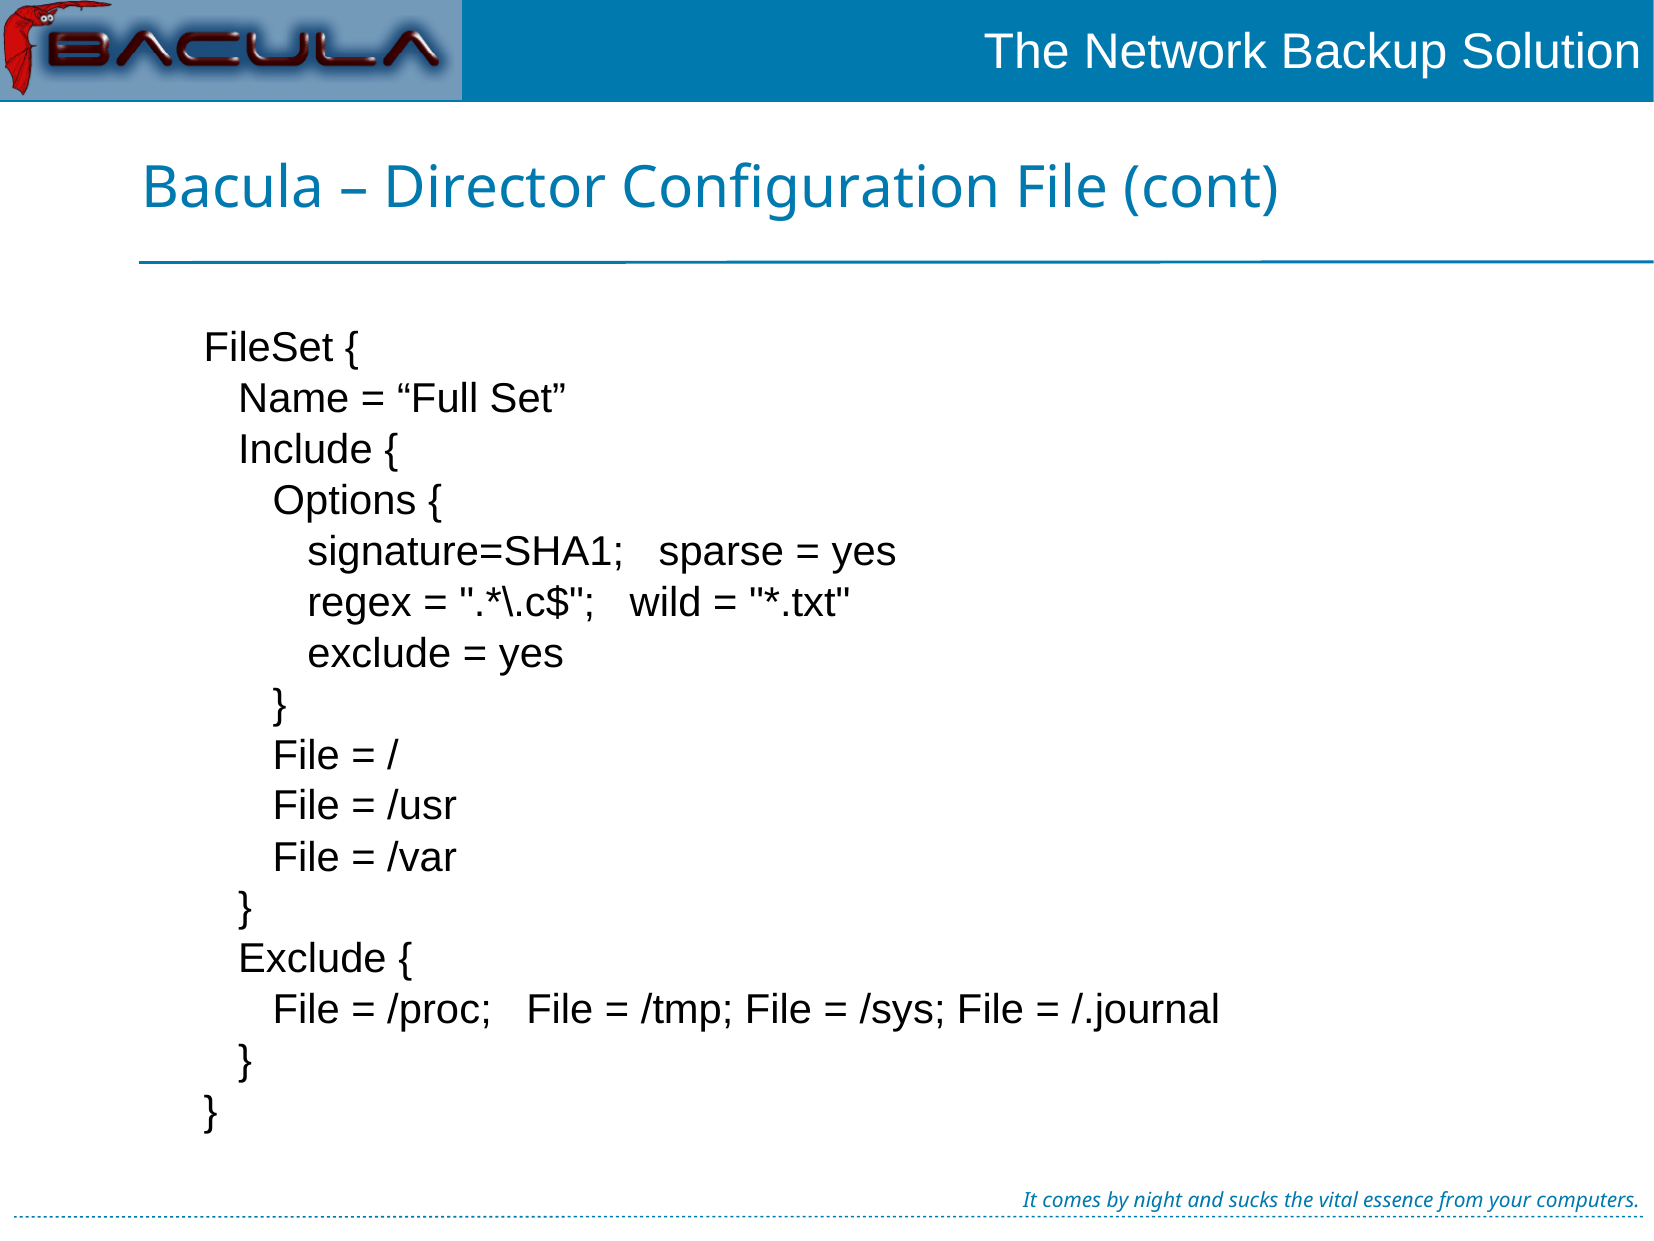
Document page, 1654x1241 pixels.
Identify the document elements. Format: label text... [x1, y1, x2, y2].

title Bacula – Director Configuration File (cont) [141, 112, 1501, 226]
picture [0, 0, 461, 99]
list FileSet { Name = “Full Set” Include { Options { signature=SHA1; sparse = yes regex = ".*\.c$"; wild = "*.txt" exclude = yes } File = / File = /usr File = /var } Exclude { File = /proc; File = /tmp; File = /sys; File = /.journal } } [144, 323, 1538, 1135]
